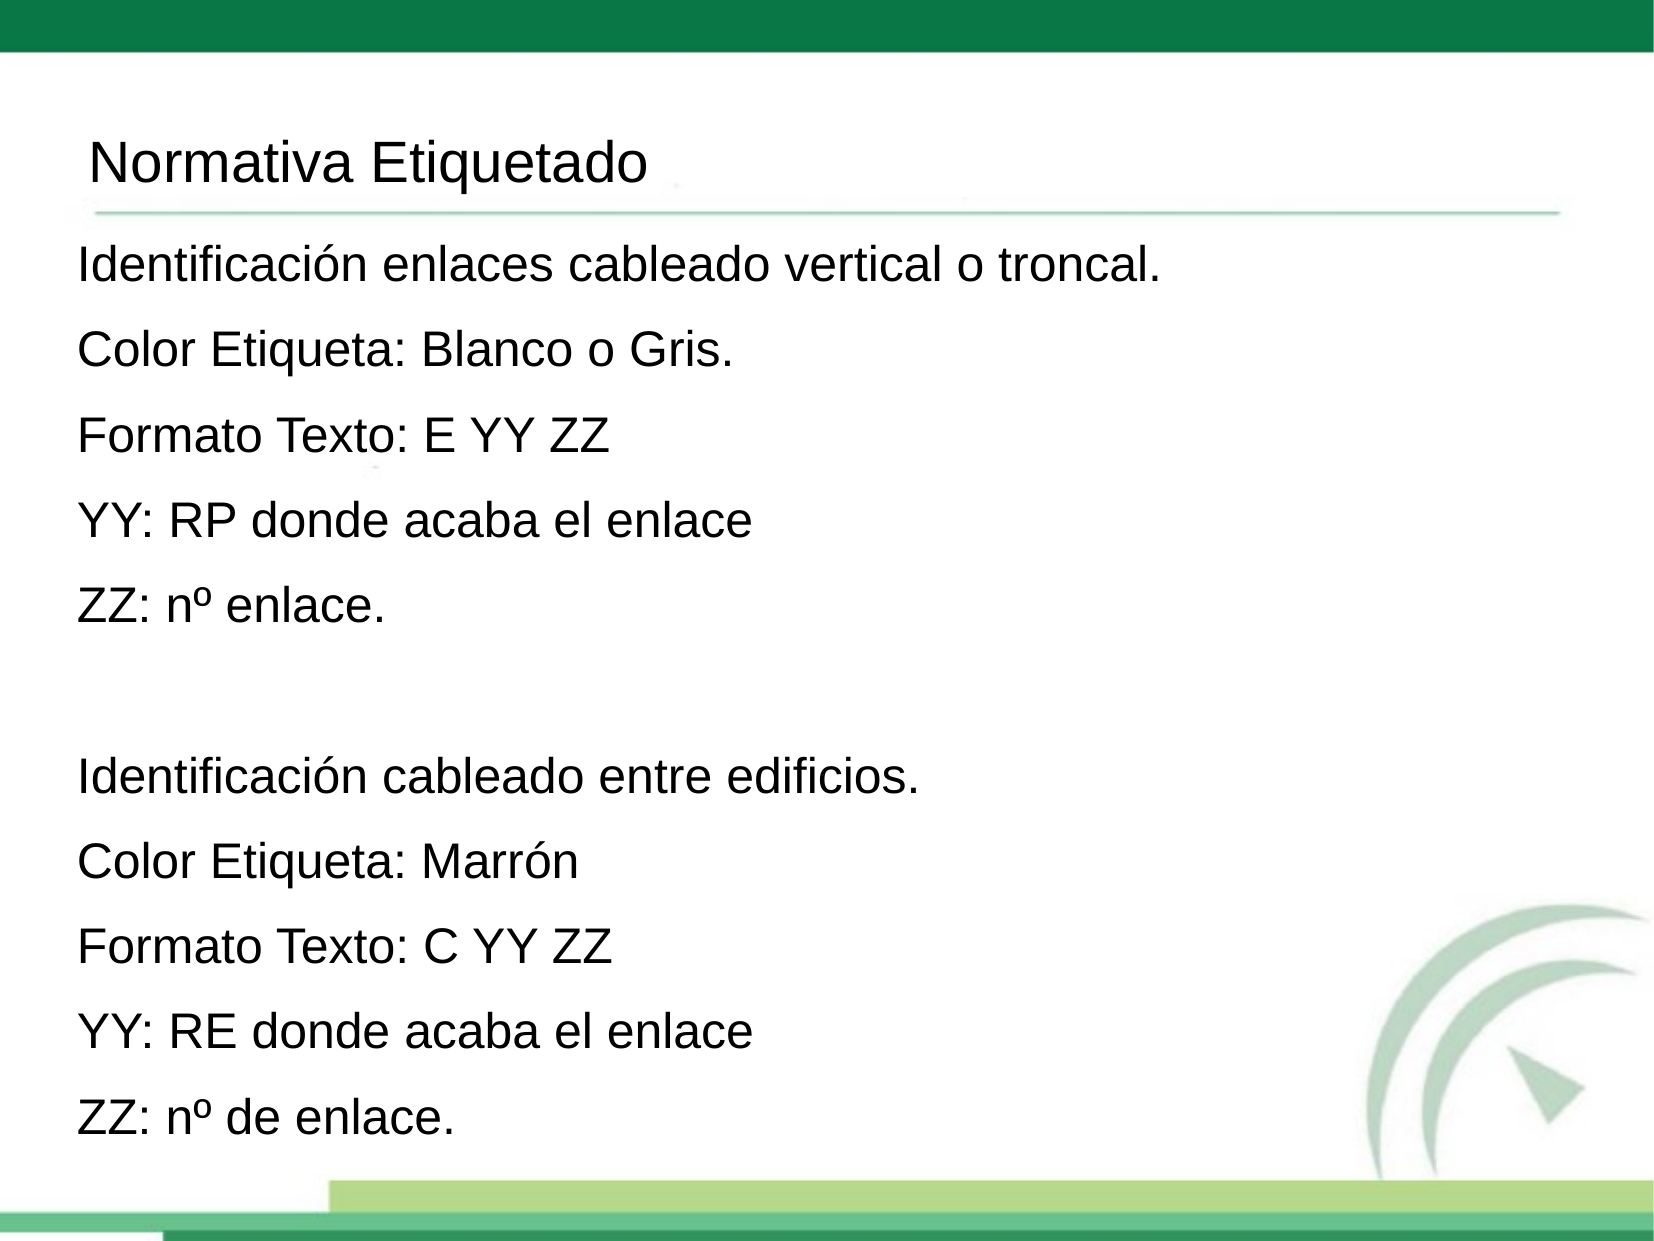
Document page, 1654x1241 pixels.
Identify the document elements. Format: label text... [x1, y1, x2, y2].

title Normativa Etiquetado [88, 66, 1577, 259]
picture [0, 0, 1654, 1241]
list Identificación enlaces cableado vertical o troncal. Color Etiqueta: Blanco o Gris. Formato Texto: E YY ZZ YY: RP donde acaba el enlace ZZ: nº enlace. Identificación cableado entre edificios. Color Etiqueta: Marrón Formato Texto: C YY ZZ YY: RE donde acaba el enlace ZZ: nº de enlace. [76, 236, 1565, 1145]
